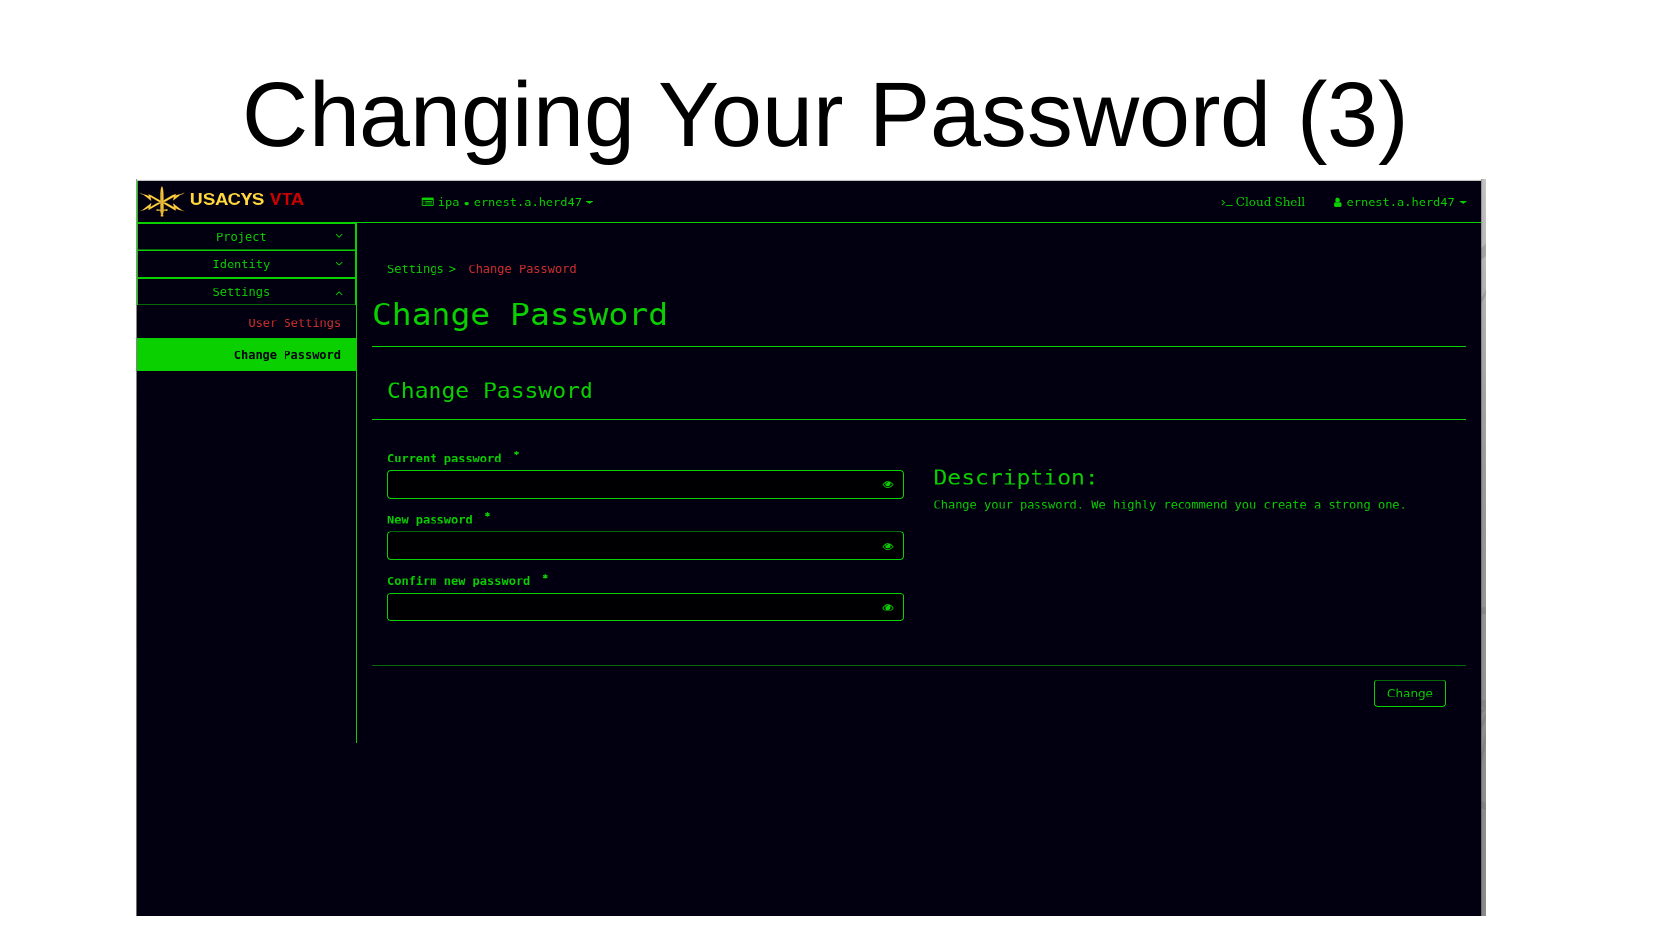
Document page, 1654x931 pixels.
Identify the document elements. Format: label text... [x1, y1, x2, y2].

title Changing Your Password (3) [82, 37, 1571, 193]
picture [136, 179, 1486, 916]
